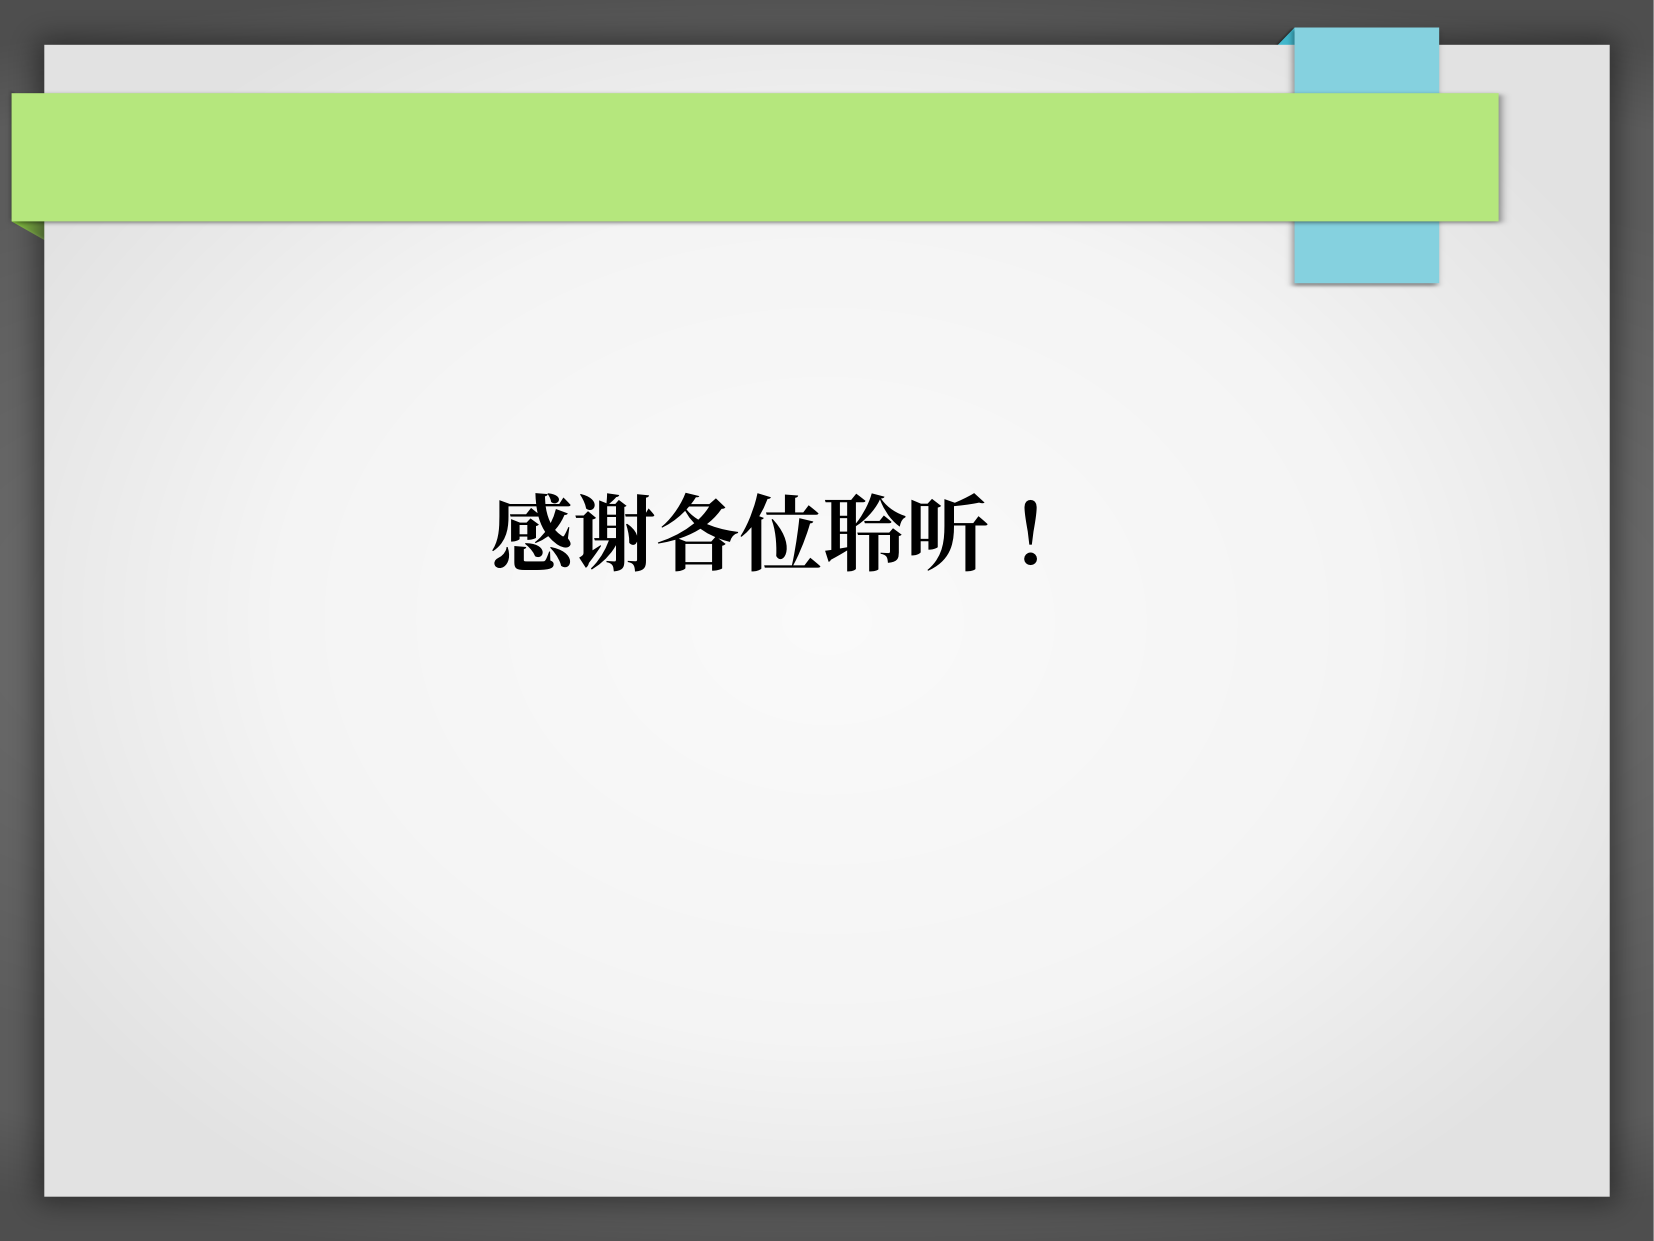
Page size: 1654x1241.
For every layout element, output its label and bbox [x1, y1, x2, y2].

list [82, 295, 1571, 1015]
picture [0, 0, 1654, 1241]
